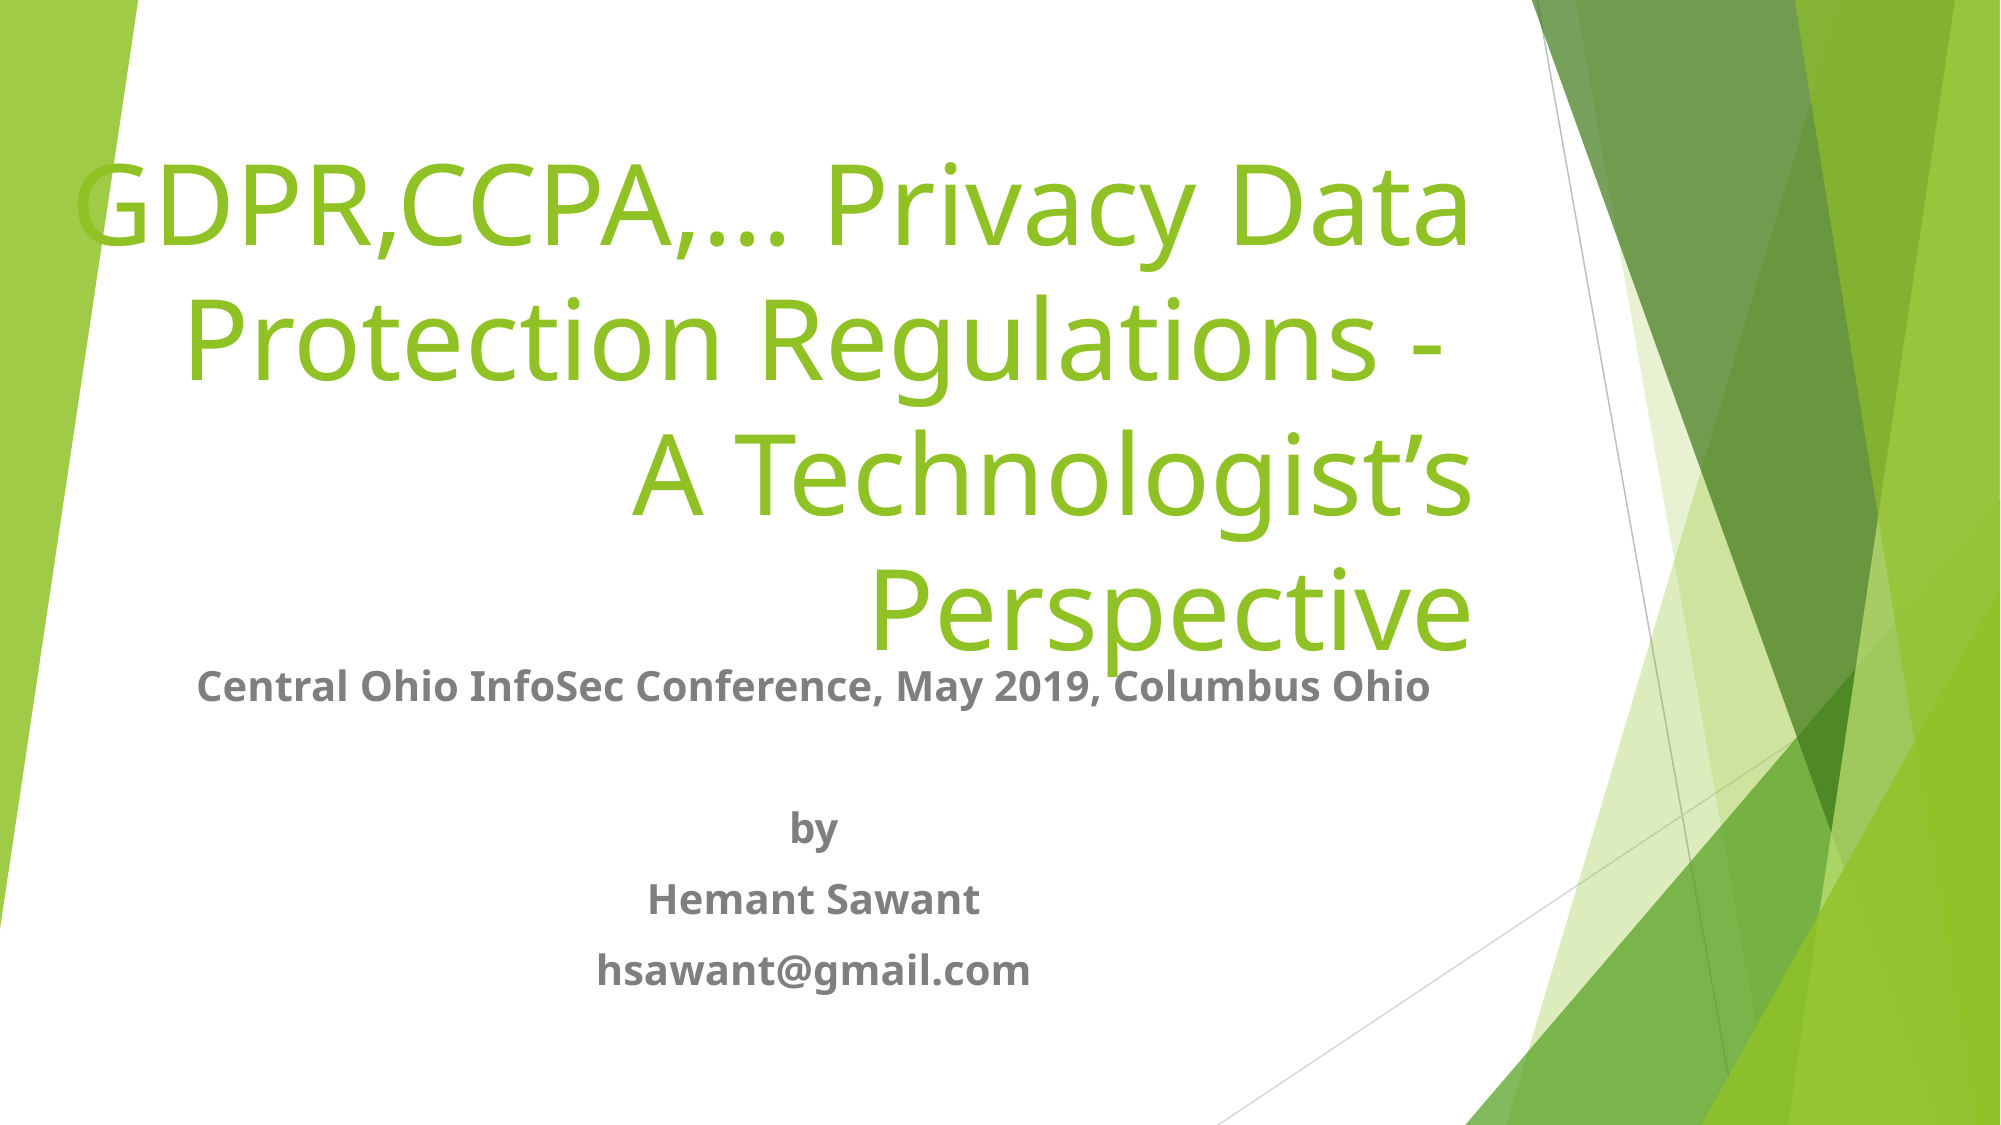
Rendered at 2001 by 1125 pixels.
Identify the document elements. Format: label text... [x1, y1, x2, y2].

title GDPR,CCPA,... Privacy Data Protection Regulations - A Technologist’s Perspective [56, 125, 1557, 618]
subtitle Central Ohio InfoSec Conference, May 2019, Columbus Ohio by Hemant Sawant hsawant@gmail.com [181, 586, 1456, 1048]
